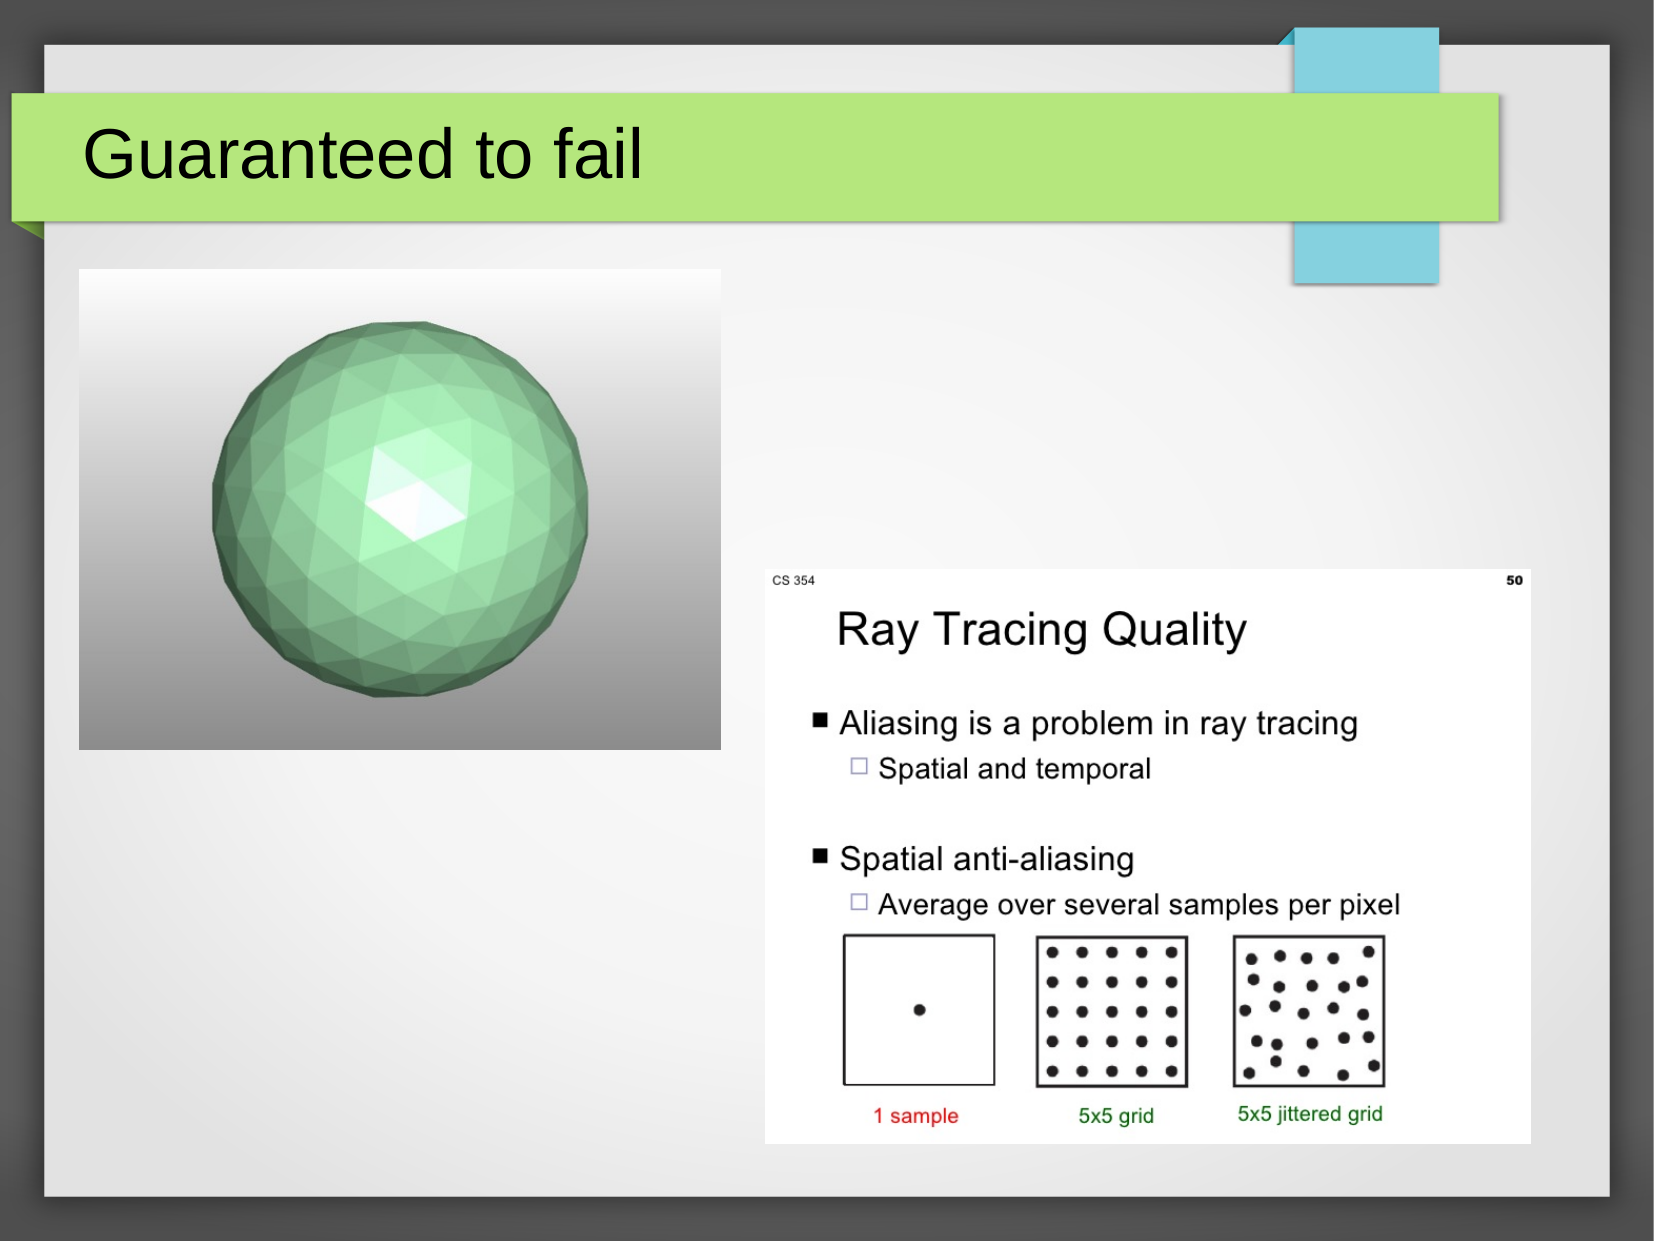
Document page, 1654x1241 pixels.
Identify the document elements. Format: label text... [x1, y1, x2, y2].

title Guaranteed to fail [82, 94, 1264, 213]
picture [0, 0, 1654, 1241]
